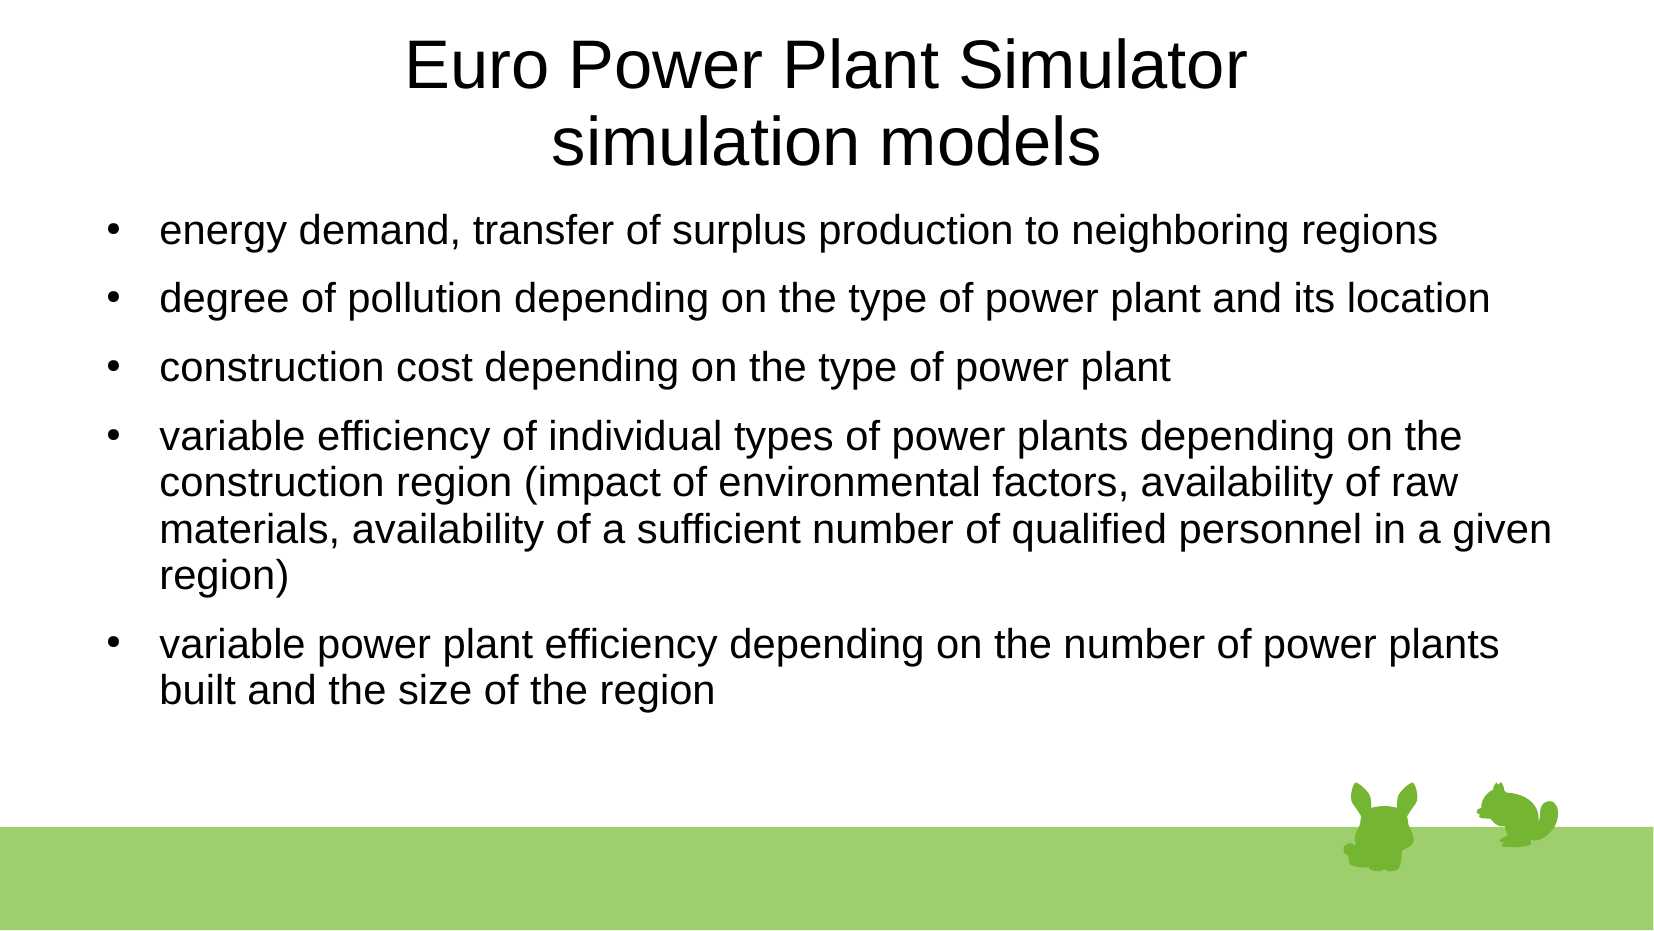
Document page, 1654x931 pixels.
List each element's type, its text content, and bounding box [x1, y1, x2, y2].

list energy demand, transfer of surplus production to neighboring regions degree of pollution depending on the type of power plant and its location construction cost depending on the type of power plant variable efficiency of individual types of power plants depending on the construction region (impact of environmental factors, availability of raw materials, availability of a sufficient number of qualified personnel in a given region) variable power plant efficiency depending on the number of power plants built and the size of the region [88, 206, 1565, 739]
title Euro Power Plant Simulator simulation models [88, 26, 1565, 181]
